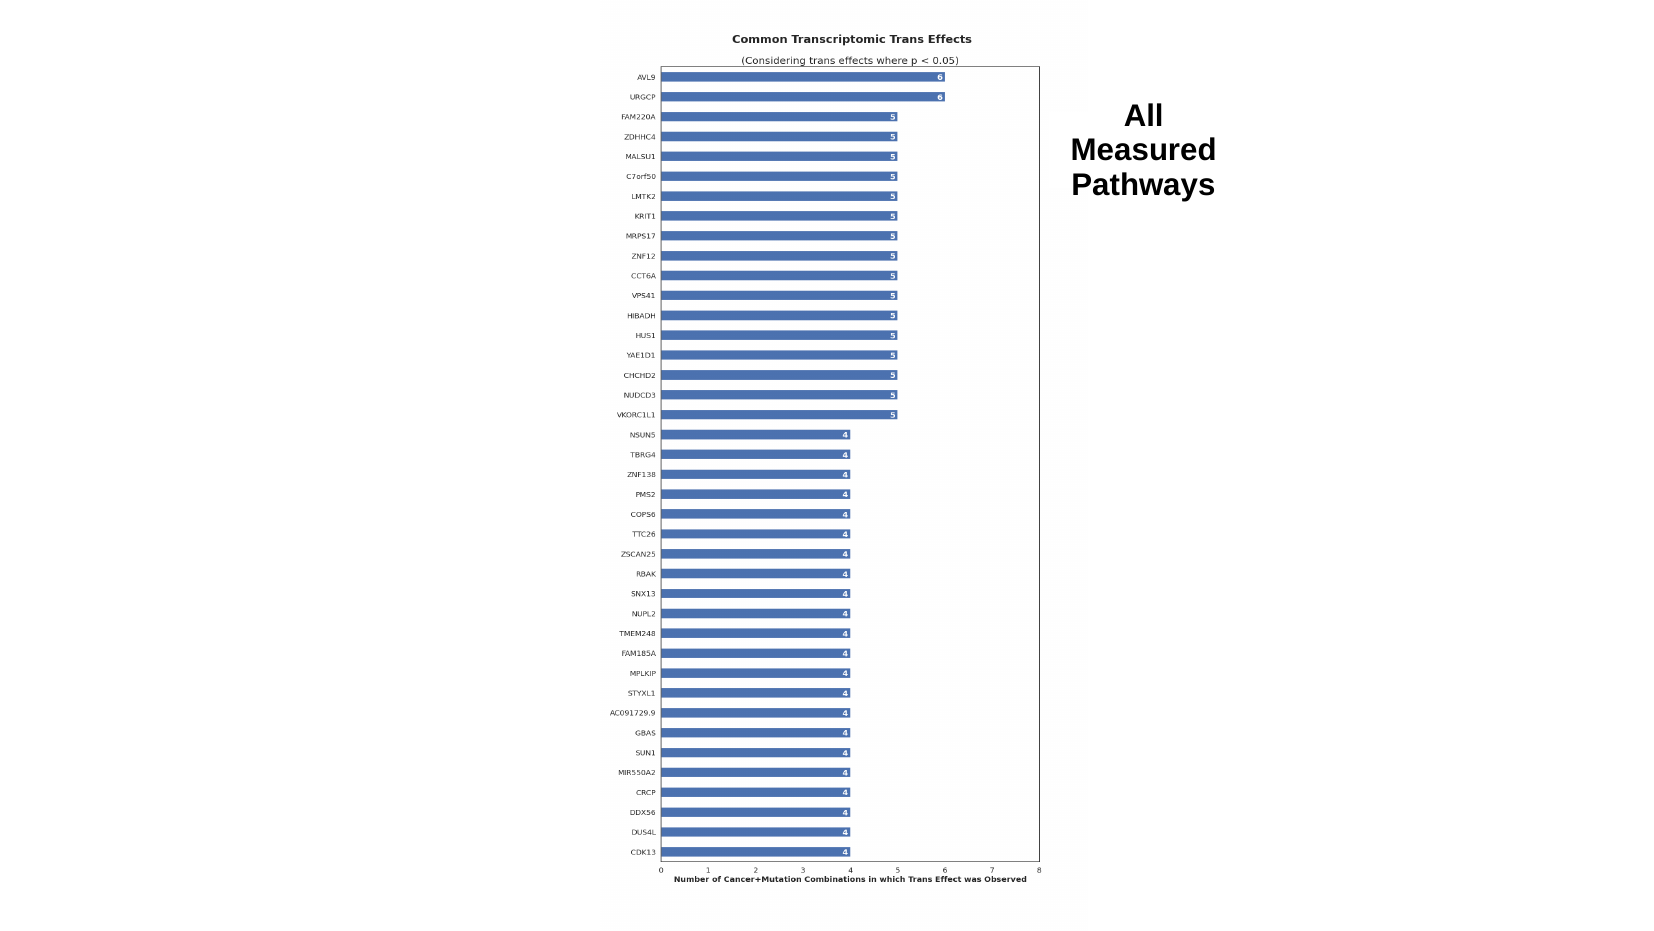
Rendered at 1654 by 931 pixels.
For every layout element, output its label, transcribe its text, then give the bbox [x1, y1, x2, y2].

text_box All Measured Pathways [1049, 112, 1238, 188]
picture [600, 0, 1088, 931]
